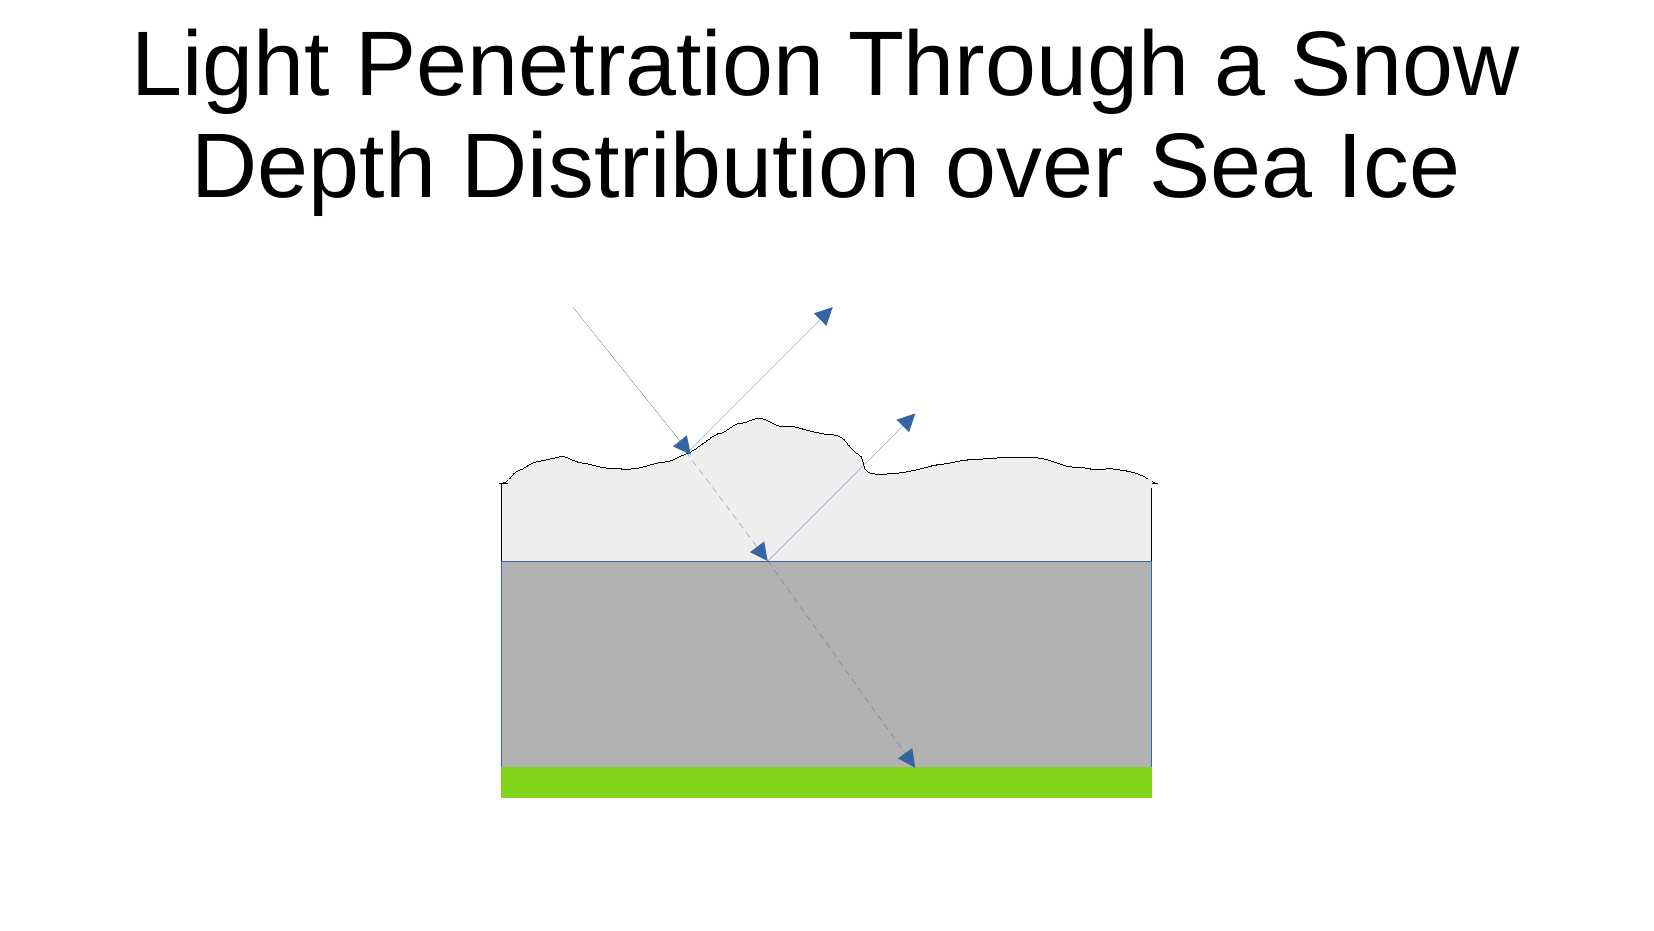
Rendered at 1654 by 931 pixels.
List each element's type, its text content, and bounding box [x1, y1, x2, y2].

title Light Penetration Through a Snow Depth Distribution over Sea Ice [82, 12, 1571, 218]
text_box [499, 480, 1152, 798]
text_box [851, 457, 1149, 479]
text_box [509, 418, 864, 479]
